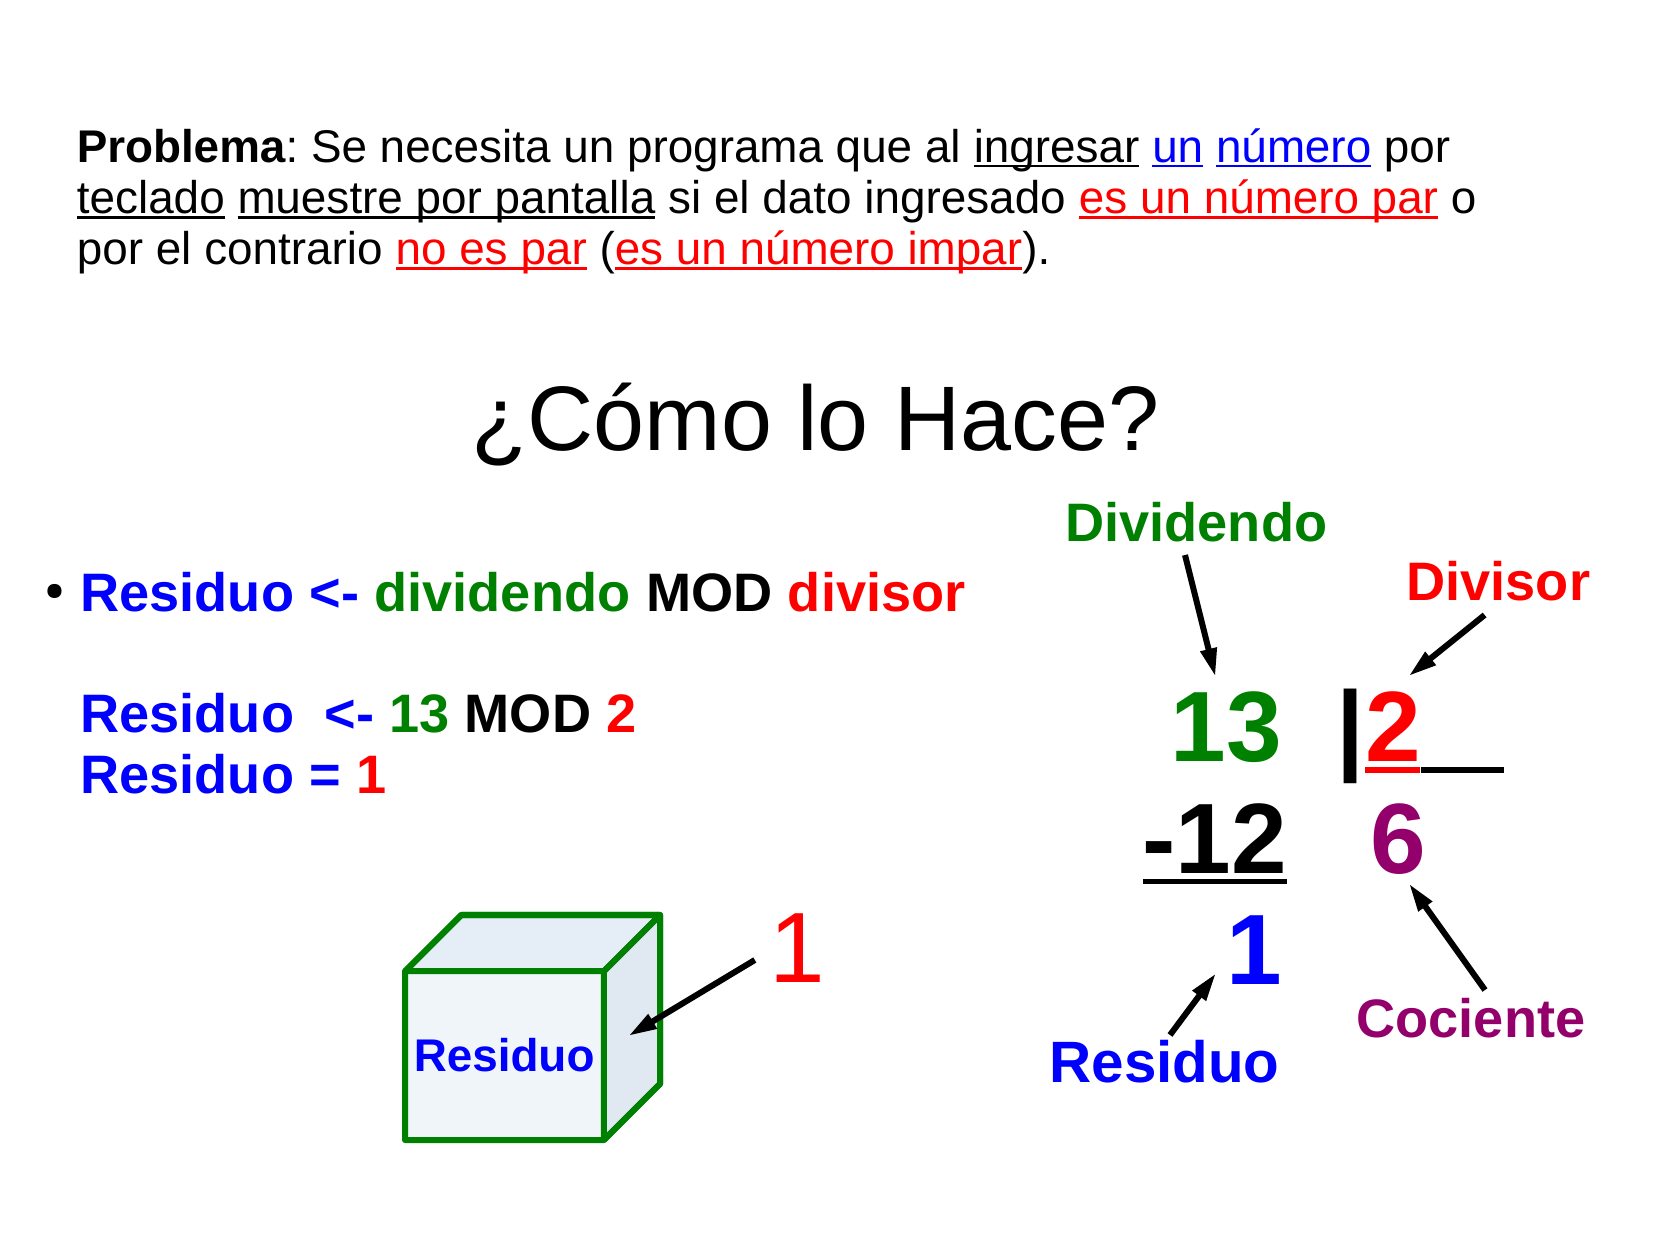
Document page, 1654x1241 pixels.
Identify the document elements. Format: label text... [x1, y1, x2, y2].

text_box Cociente [1341, 930, 1654, 1109]
text_box 1 [754, 885, 841, 1166]
text_box Divisor [1391, 508, 1613, 655]
title ¿Cómo lo Hace? [71, 315, 1561, 523]
subtitle Problema: Se necesita un programa que al ingresar un número por teclado muestre por pantalla si el dato ingresado es un número par o por el contrario no es par (es un número impar). [76, 105, 1510, 291]
text_box Residuo [1035, 984, 1304, 1141]
text_box Residuo [405, 972, 603, 1141]
text_box Dividendo [1050, 450, 1353, 596]
text_box 13 |2 -12 6 1 [1128, 590, 1547, 1087]
text_box Residuo <- dividendo MOD divisor Residuo <- 13 MOD 2 Residuo = 1 [30, 555, 991, 901]
